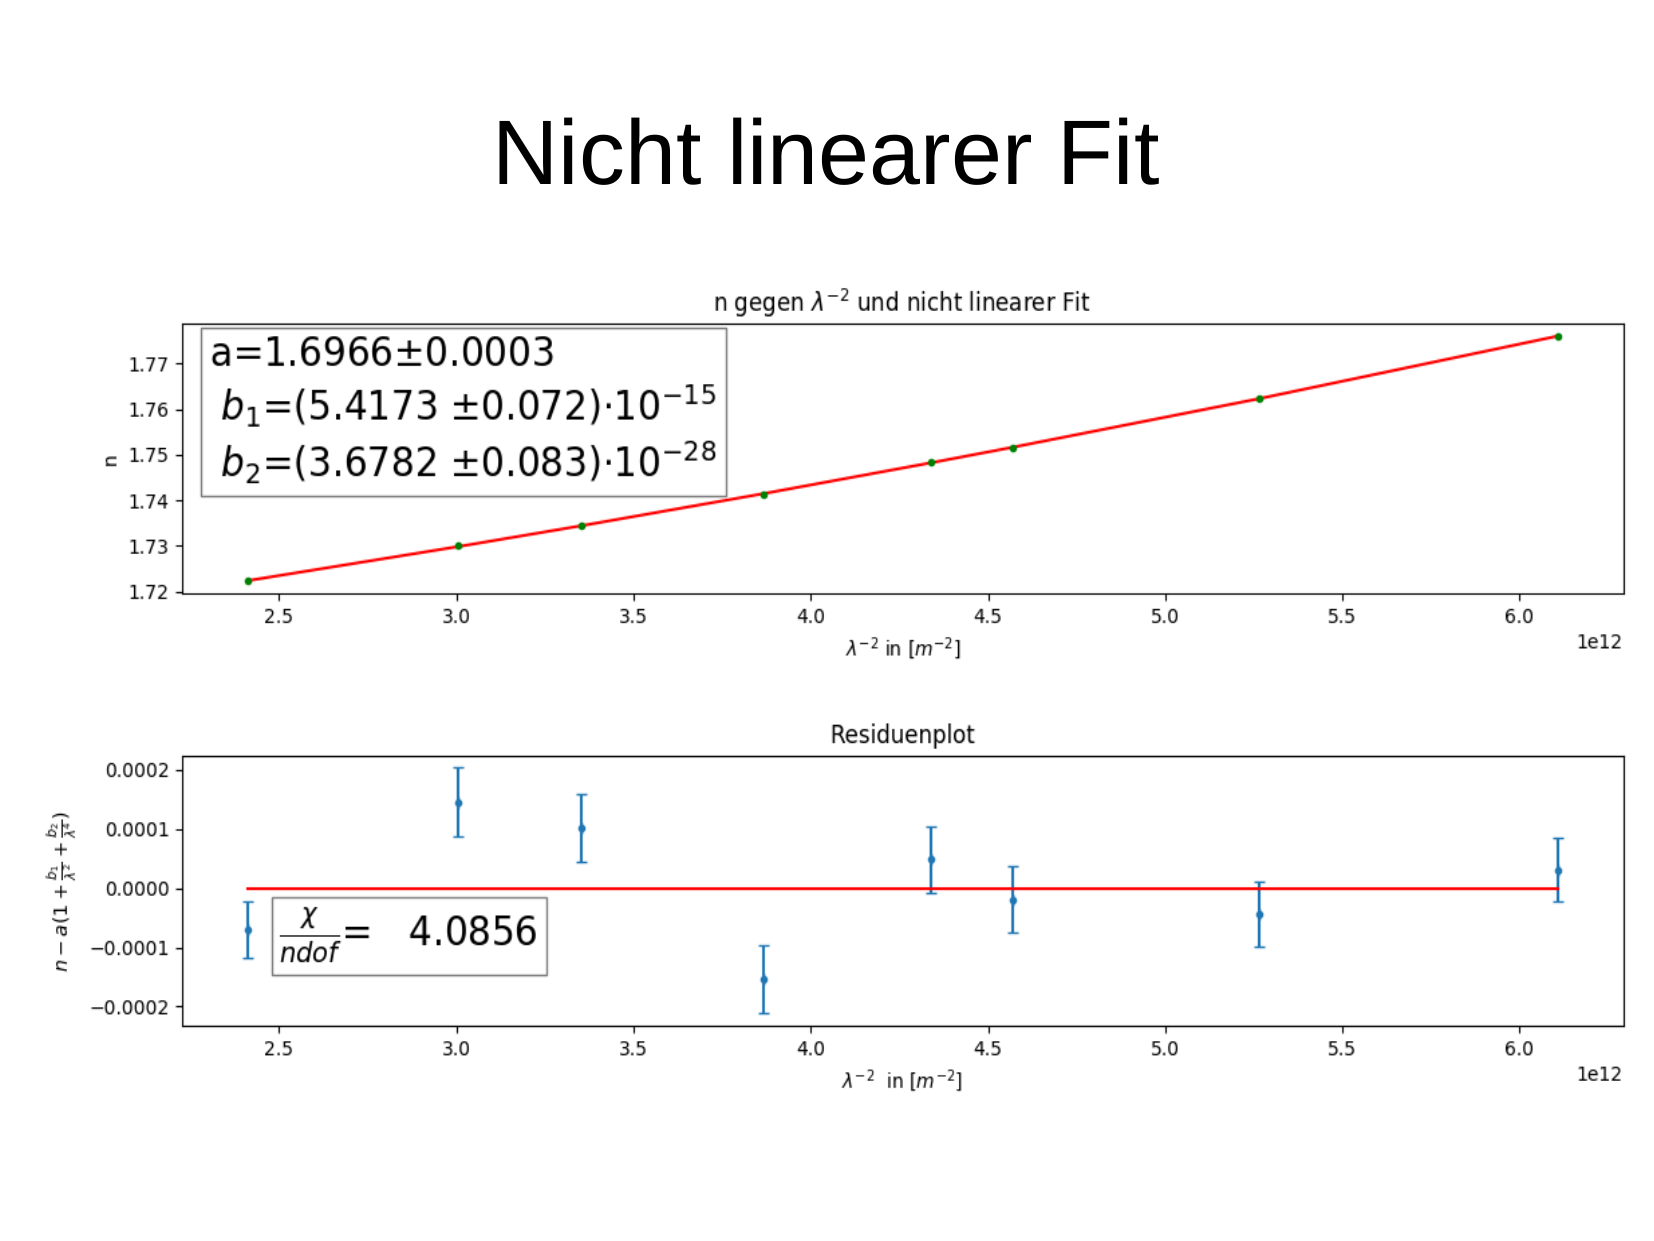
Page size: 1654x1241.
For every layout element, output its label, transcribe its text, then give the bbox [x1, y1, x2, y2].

title Nicht linearer Fit [82, 49, 1571, 246]
picture [0, 246, 1654, 1146]
